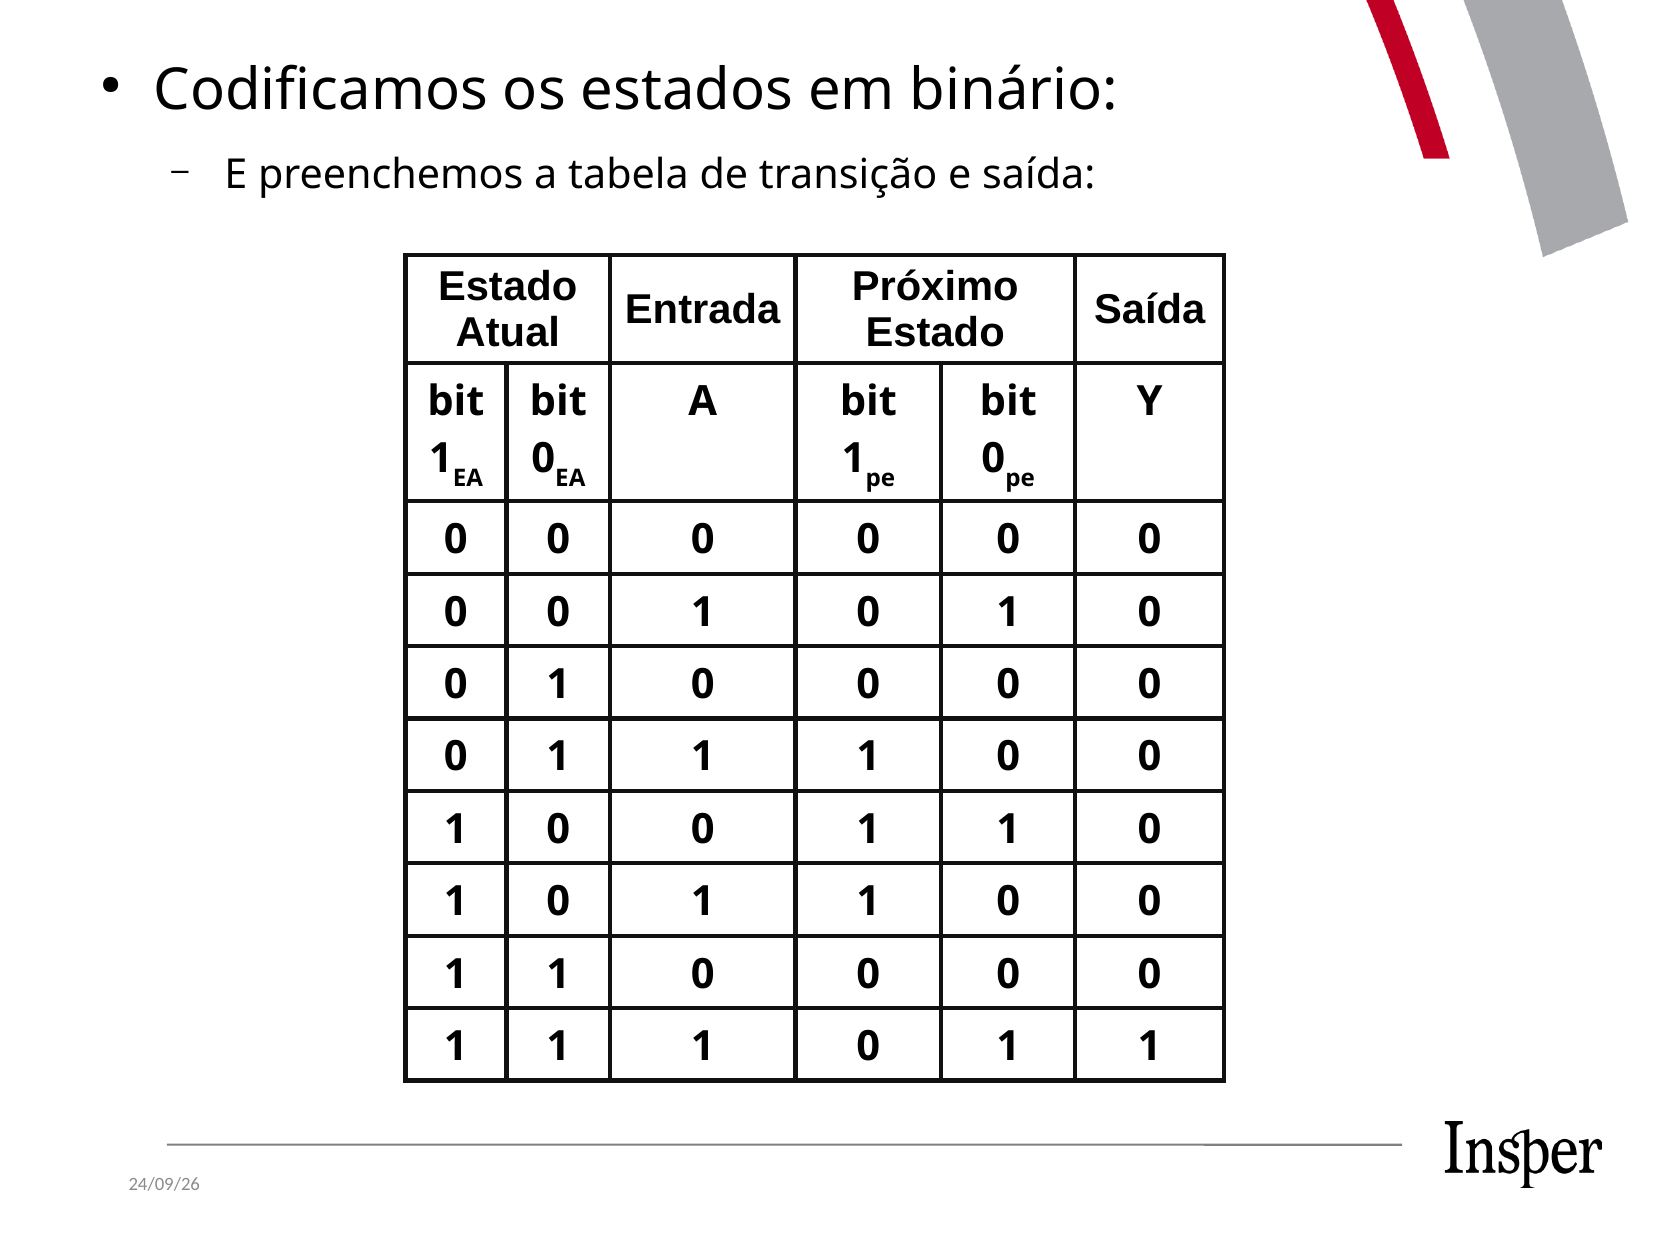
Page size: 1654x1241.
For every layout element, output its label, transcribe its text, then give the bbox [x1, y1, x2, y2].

table_cell 0 [798, 648, 939, 716]
table_cell 1 [1077, 1010, 1222, 1078]
table_cell 1 [408, 793, 504, 861]
table_cell 0 [1077, 576, 1222, 644]
table_cell 1 [612, 865, 793, 934]
table_cell 1 [798, 721, 939, 789]
table_cell bit1EA [408, 365, 504, 499]
table_cell 0 [509, 793, 608, 861]
table_cell bit 0pe [943, 365, 1073, 499]
table_cell 1 [612, 1010, 793, 1078]
table_cell 1 [943, 1010, 1073, 1078]
table_cell 0 [943, 721, 1073, 789]
table_cell 0 [408, 576, 504, 644]
table_cell 1 [408, 1010, 504, 1078]
table_cell 0 [612, 793, 793, 861]
table_cell 0 [943, 865, 1073, 934]
table_cell 1 [798, 865, 939, 934]
table_cell 0 [798, 938, 939, 1006]
table_header Próximo Estado [798, 257, 1073, 361]
table_cell 0 [1077, 793, 1222, 861]
table_cell 0 [509, 503, 608, 572]
table_cell A [612, 365, 793, 499]
table_cell 1 [612, 721, 793, 789]
table_cell 1 [509, 938, 608, 1006]
table_cell 0 [408, 648, 504, 716]
table_cell 0 [612, 503, 793, 572]
table_cell 0 [798, 1010, 939, 1078]
table_cell 0 [1077, 938, 1222, 1006]
table_cell 0 [943, 938, 1073, 1006]
table_cell 1 [943, 576, 1073, 644]
table_cell 0 [509, 865, 608, 934]
table_cell 1 [943, 793, 1073, 861]
table_cell 0 [408, 503, 504, 572]
table_cell 1 [612, 576, 793, 644]
table_header Estado Atual [408, 257, 608, 361]
table_cell 0 [509, 576, 608, 644]
table_cell Y [1077, 365, 1222, 499]
table_cell 0 [1077, 721, 1222, 789]
table_cell 1 [408, 865, 504, 934]
table_cell 0 [1077, 503, 1222, 572]
table_cell 0 [612, 938, 793, 1006]
table_cell 0 [798, 503, 939, 572]
table_cell bit 1pe [798, 365, 939, 499]
table_cell 0 [612, 648, 793, 716]
table_cell 1 [509, 721, 608, 789]
table_cell 0 [1077, 865, 1222, 934]
table_cell 0 [1077, 648, 1222, 716]
table_cell 0 [943, 503, 1073, 572]
table_cell 0 [798, 576, 939, 644]
table_cell bit0EA [509, 365, 608, 499]
table_cell 1 [408, 938, 504, 1006]
table_cell 0 [943, 648, 1073, 716]
table_header Saída [1077, 257, 1222, 361]
table_cell 0 [408, 721, 504, 789]
list Codificamos os estados em binário: E preenchemos a tabela de transição e saída: [82, 59, 1571, 1123]
table_cell 1 [798, 793, 939, 861]
table_header Entrada [612, 257, 793, 361]
table_cell 1 [509, 1010, 608, 1078]
table_cell 1 [509, 648, 608, 716]
